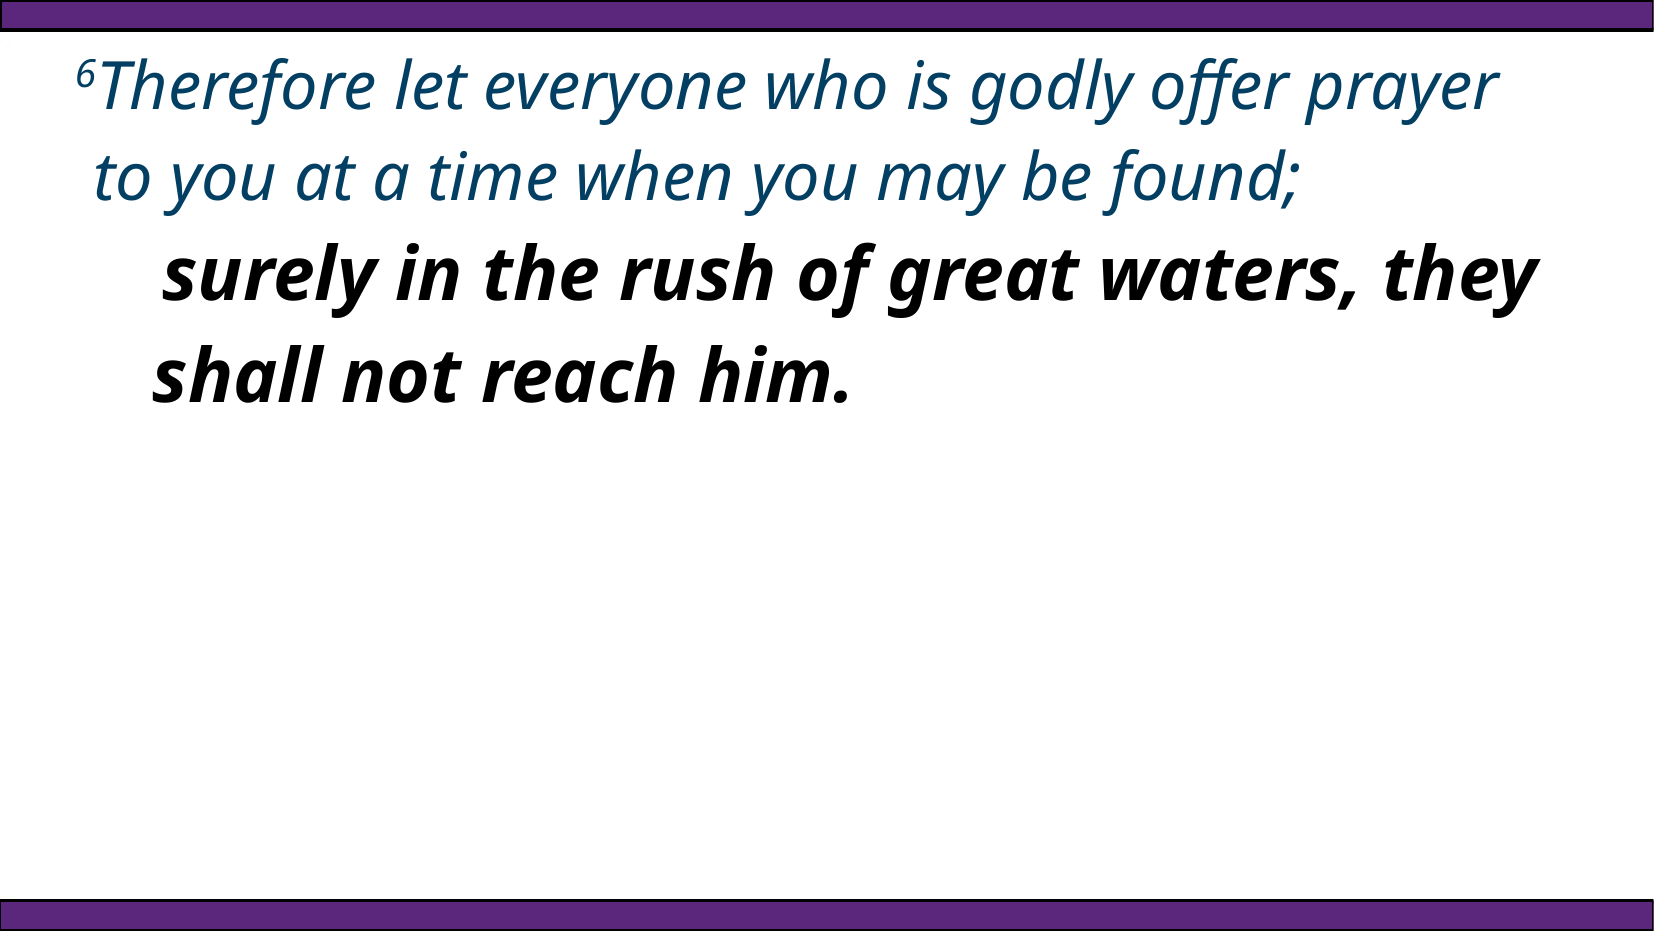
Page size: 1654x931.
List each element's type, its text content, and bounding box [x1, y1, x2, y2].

text_box [0, 0, 1654, 31]
text_box [0, 900, 1654, 931]
picture [0, 31, 1654, 900]
text_box 6Therefore let everyone who is godly offer prayer to you at a time when you may be found; surely in the rush of great waters, they shall not reach him. [60, 30, 1591, 423]
